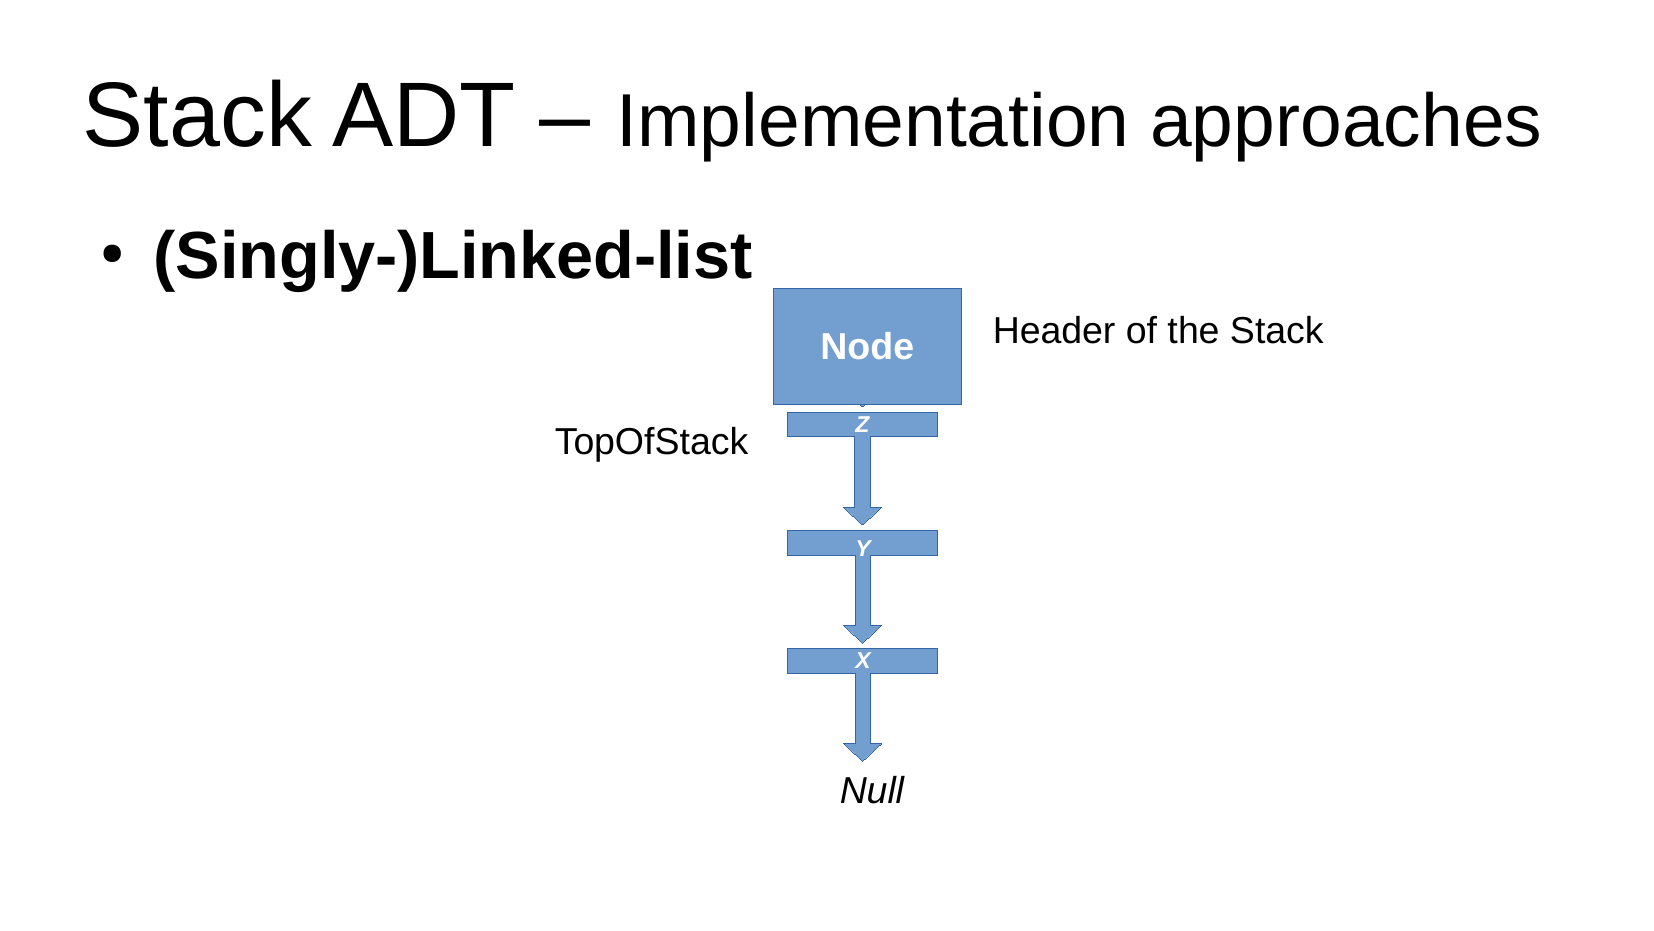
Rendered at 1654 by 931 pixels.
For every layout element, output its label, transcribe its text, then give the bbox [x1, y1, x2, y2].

text_box Null [825, 761, 920, 819]
text_box [843, 445, 882, 525]
list (Singly-)Linked-list [82, 217, 1571, 758]
text_box [787, 412, 840, 437]
text_box [787, 648, 840, 674]
text_box [843, 682, 882, 762]
title Stack ADT – Implementation approaches [82, 37, 1571, 193]
text_box X [840, 640, 991, 682]
text_box [787, 530, 840, 556]
text_box [843, 569, 882, 640]
text_box Header of the Stack [978, 301, 1340, 359]
text_box Z [840, 404, 991, 445]
text_box Node [773, 288, 962, 405]
text_box Y [840, 528, 991, 569]
text_box TopOfStack [540, 413, 764, 470]
